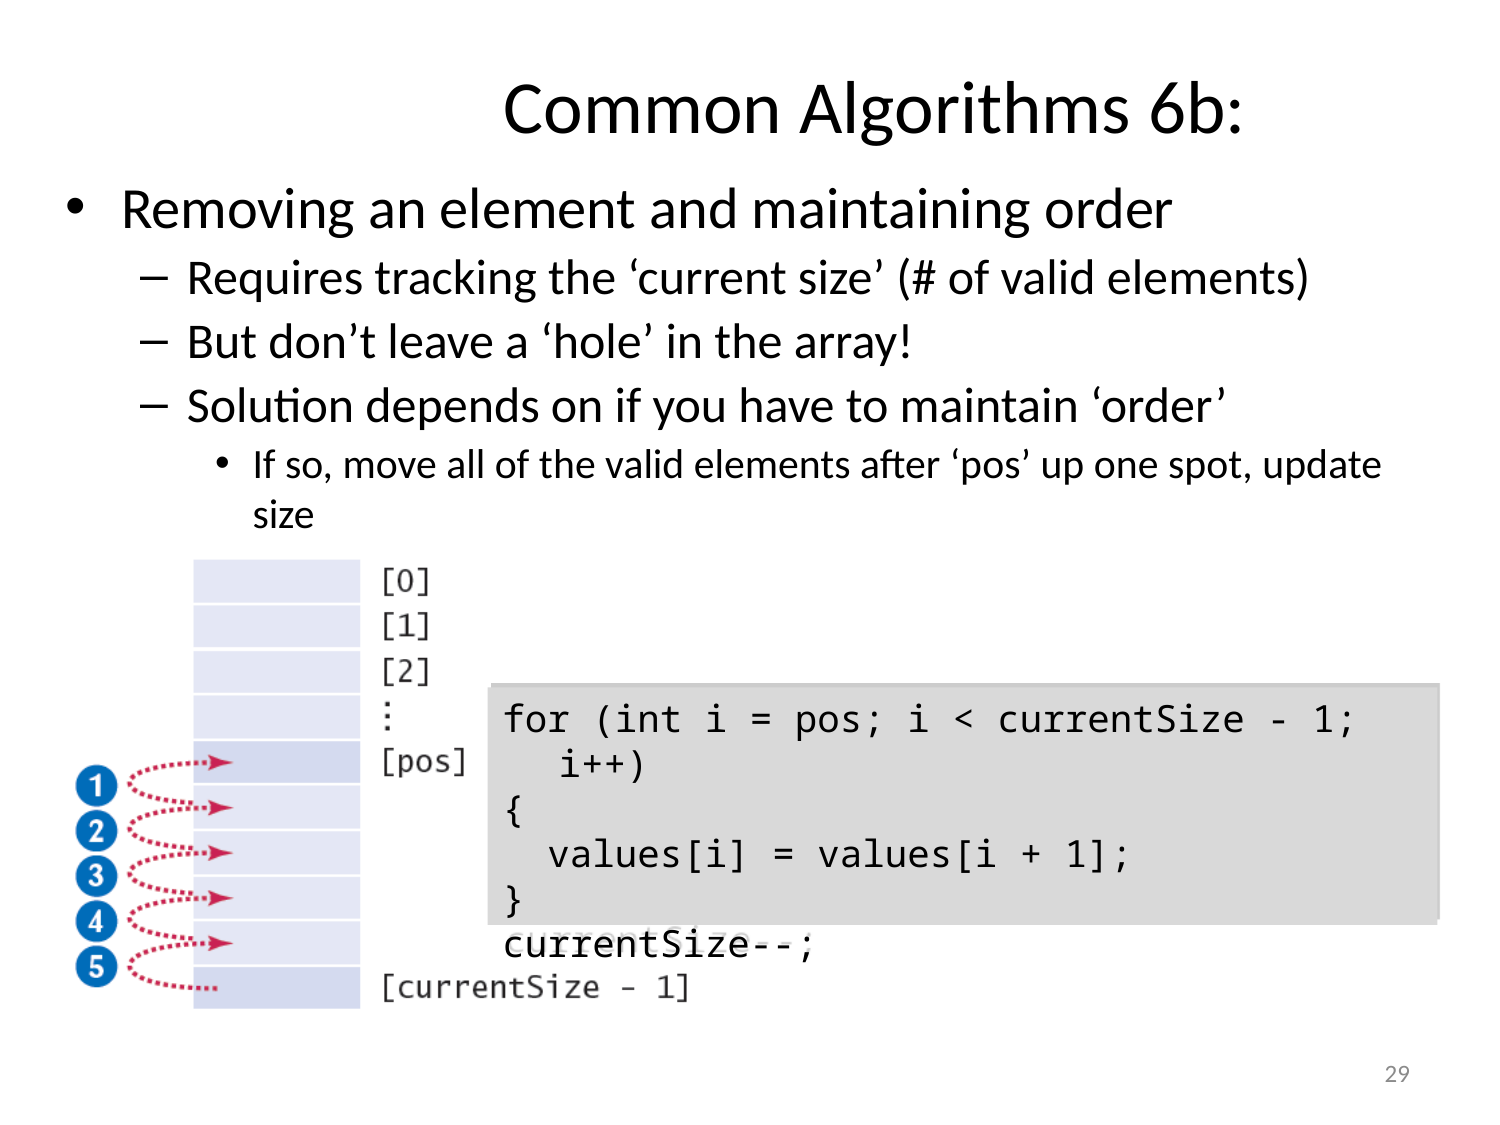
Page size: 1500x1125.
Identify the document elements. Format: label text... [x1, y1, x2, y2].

picture [50, 537, 719, 1021]
picture [712, 945, 719, 954]
slide_number <number> [1074, 1042, 1425, 1103]
title Common Algorithms 6b: [275, 45, 1475, 163]
list Removing an element and maintaining order Requires tracking the ‘current size’ (# of valid elements) But don’t leave a ‘hole’ in the array! Solution depends on if you have to maintain ‘order’ If so, move all of the valid elements after ‘pos’ up one spot, update size [50, 162, 1463, 600]
text_box for (int i = pos; i < currentSize - 1; i++) { values[i] = values[i + 1]; } currentSize--; [487, 687, 1438, 925]
